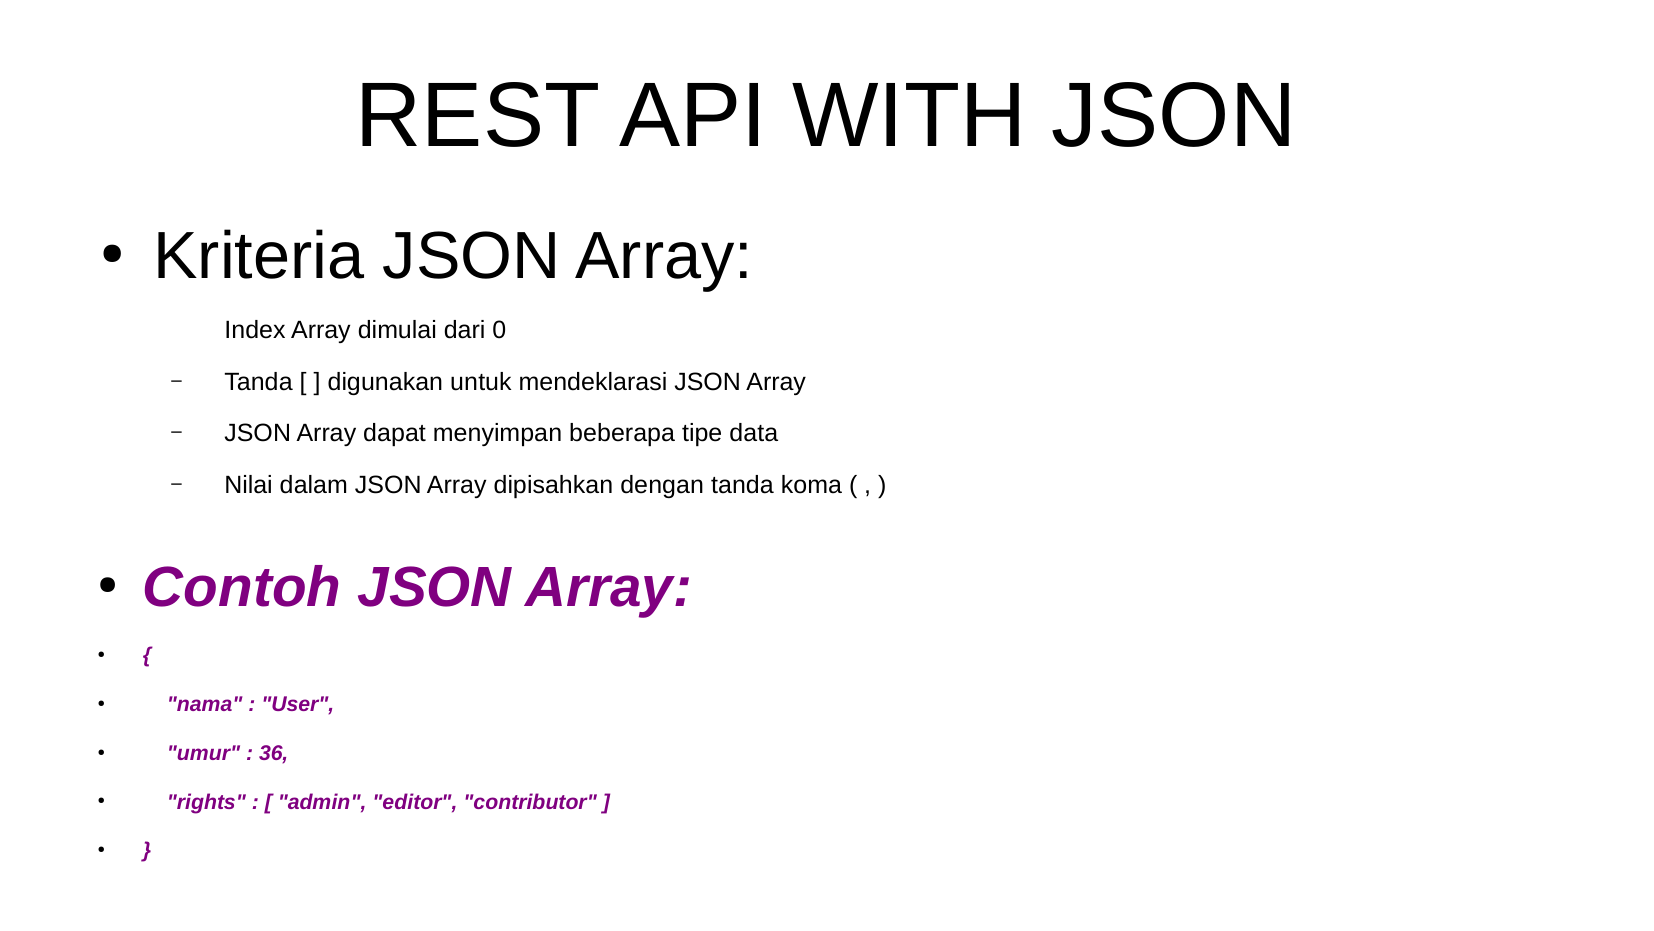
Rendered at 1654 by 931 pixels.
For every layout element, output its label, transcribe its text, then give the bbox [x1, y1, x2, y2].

list Kriteria JSON Array: Index Array dimulai dari 0 Tanda [ ] digunakan untuk mendeklarasi JSON Array JSON Array dapat menyimpan beberapa tipe data Nilai dalam JSON Array dipisahkan dengan tanda koma ( , ) [82, 217, 1186, 526]
list Contoh JSON Array: { "nama" : "User", "umur" : 36, "rights" : [ "admin", "editor", "contributor" ] } [82, 555, 1186, 863]
title REST API WITH JSON [82, 37, 1571, 193]
